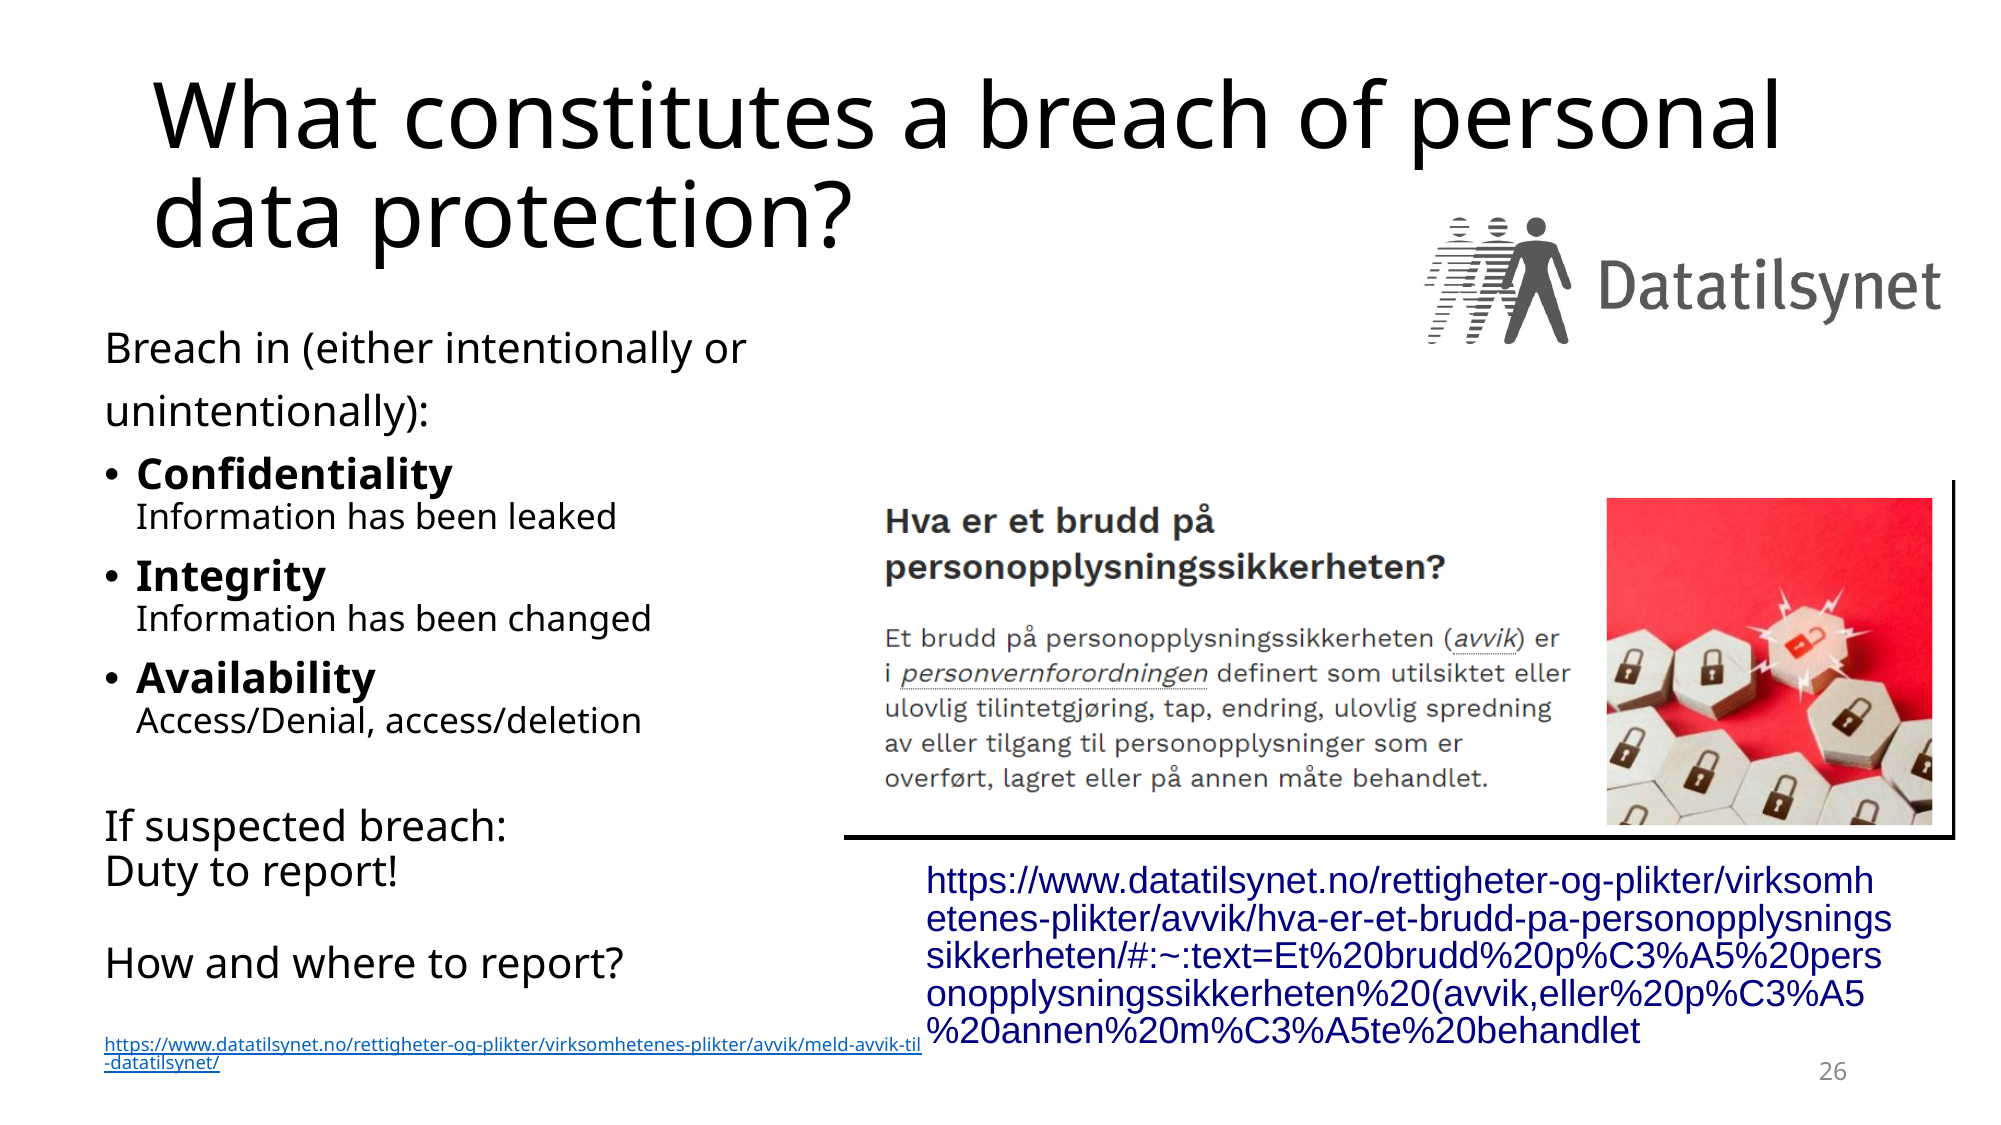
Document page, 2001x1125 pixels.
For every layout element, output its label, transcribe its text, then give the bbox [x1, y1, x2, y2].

title What constitutes a breach of personal data protection? [137, 59, 1863, 278]
slide_number 1 [1412, 1042, 1863, 1103]
picture [1412, 216, 1976, 349]
list Breach in (either intentionally or unintentionally): Confidentiality Information has been leaked Integrity Information has been changed Availability Access/Denial, access/deletion If suspected breach: Duty to report! How and where to report? https://www.datatilsynet.no/rettigheter-og-plikter/virksomhetenes-plikter/avvik/meld-avvik-til-datatilsynet/ [89, 319, 940, 1085]
picture [840, 475, 1952, 835]
text_box https://www.datatilsynet.no/rettigheter-og-plikter/virksomhetenes-plikter/avvik/hva-er-et-brudd-pa-personopplysningssikkerheten/#:~:text=Et%20brudd%20p%C3%A5%20personopplysningssikkerheten%20(avvik,eller%20p%C3%A5%20annen%20m%C3%A5te%20behandlet [910, 849, 1911, 910]
